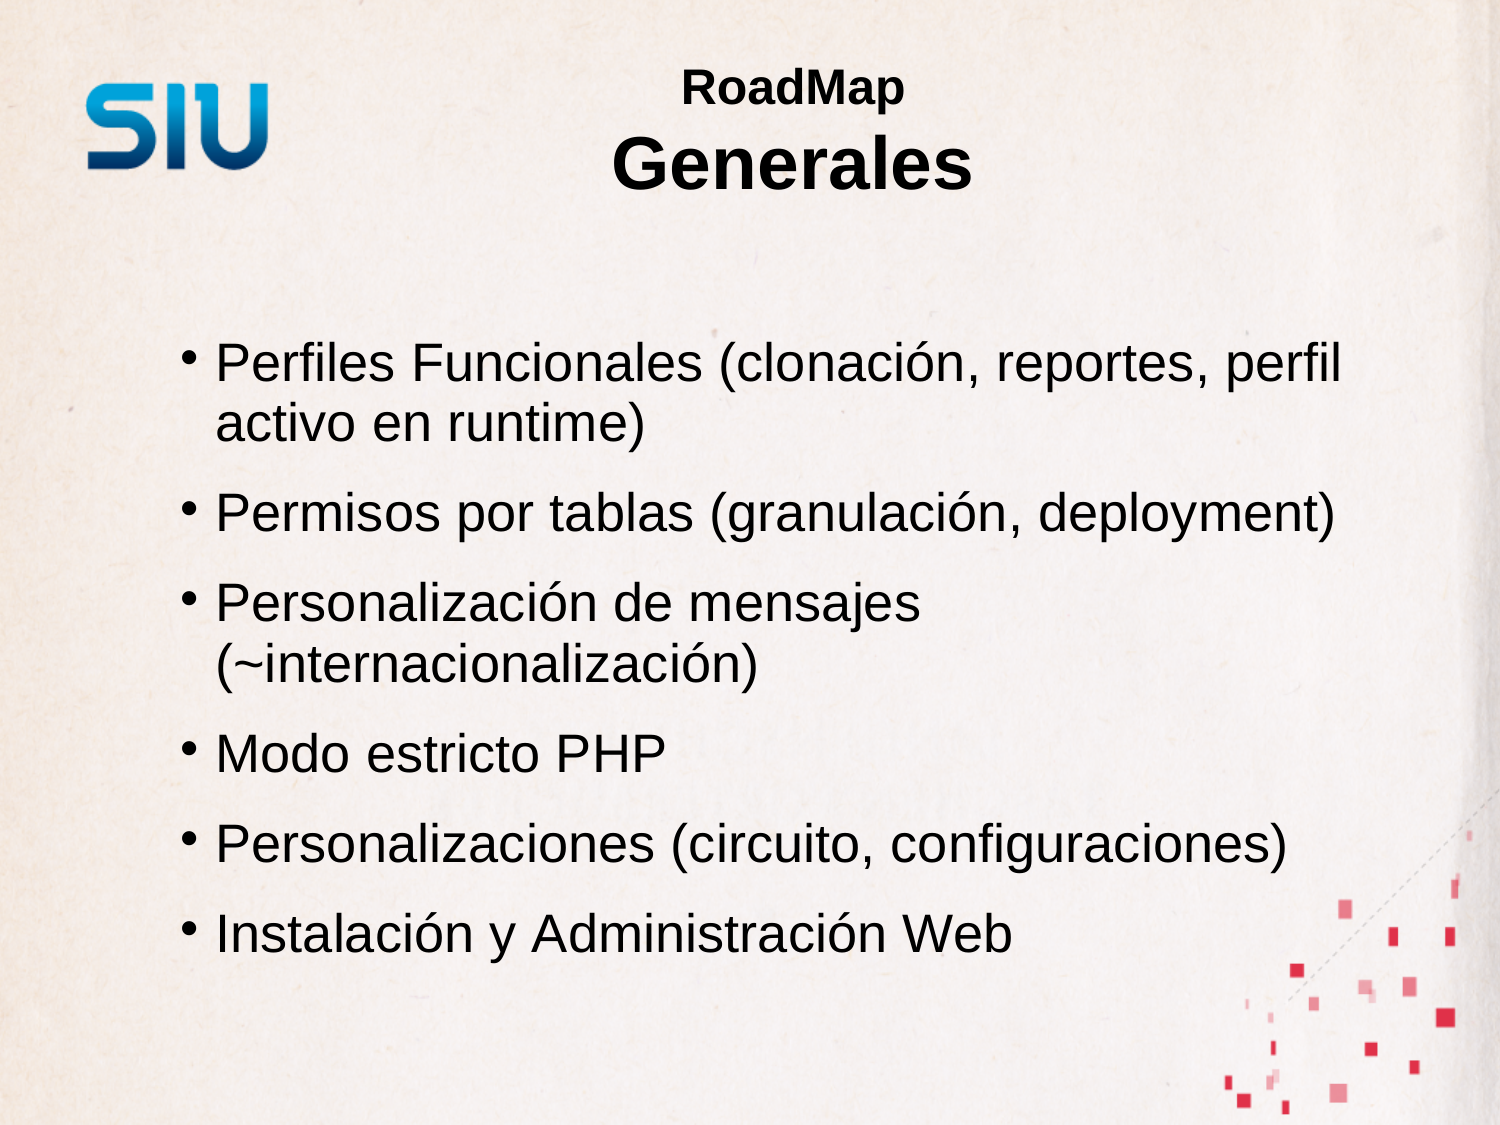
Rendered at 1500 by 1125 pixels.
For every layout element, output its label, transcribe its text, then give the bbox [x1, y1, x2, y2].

picture [0, 0, 1500, 1125]
text_box Perfiles Funcionales (clonación, reportes, perfil activo en runtime) Permisos por tablas (granulación, deployment) Personalización de mensajes (~internacionalización) Modo estricto PHP Personalizaciones (circuito, configuraciones) Instalación y Administración Web [165, 321, 1453, 969]
